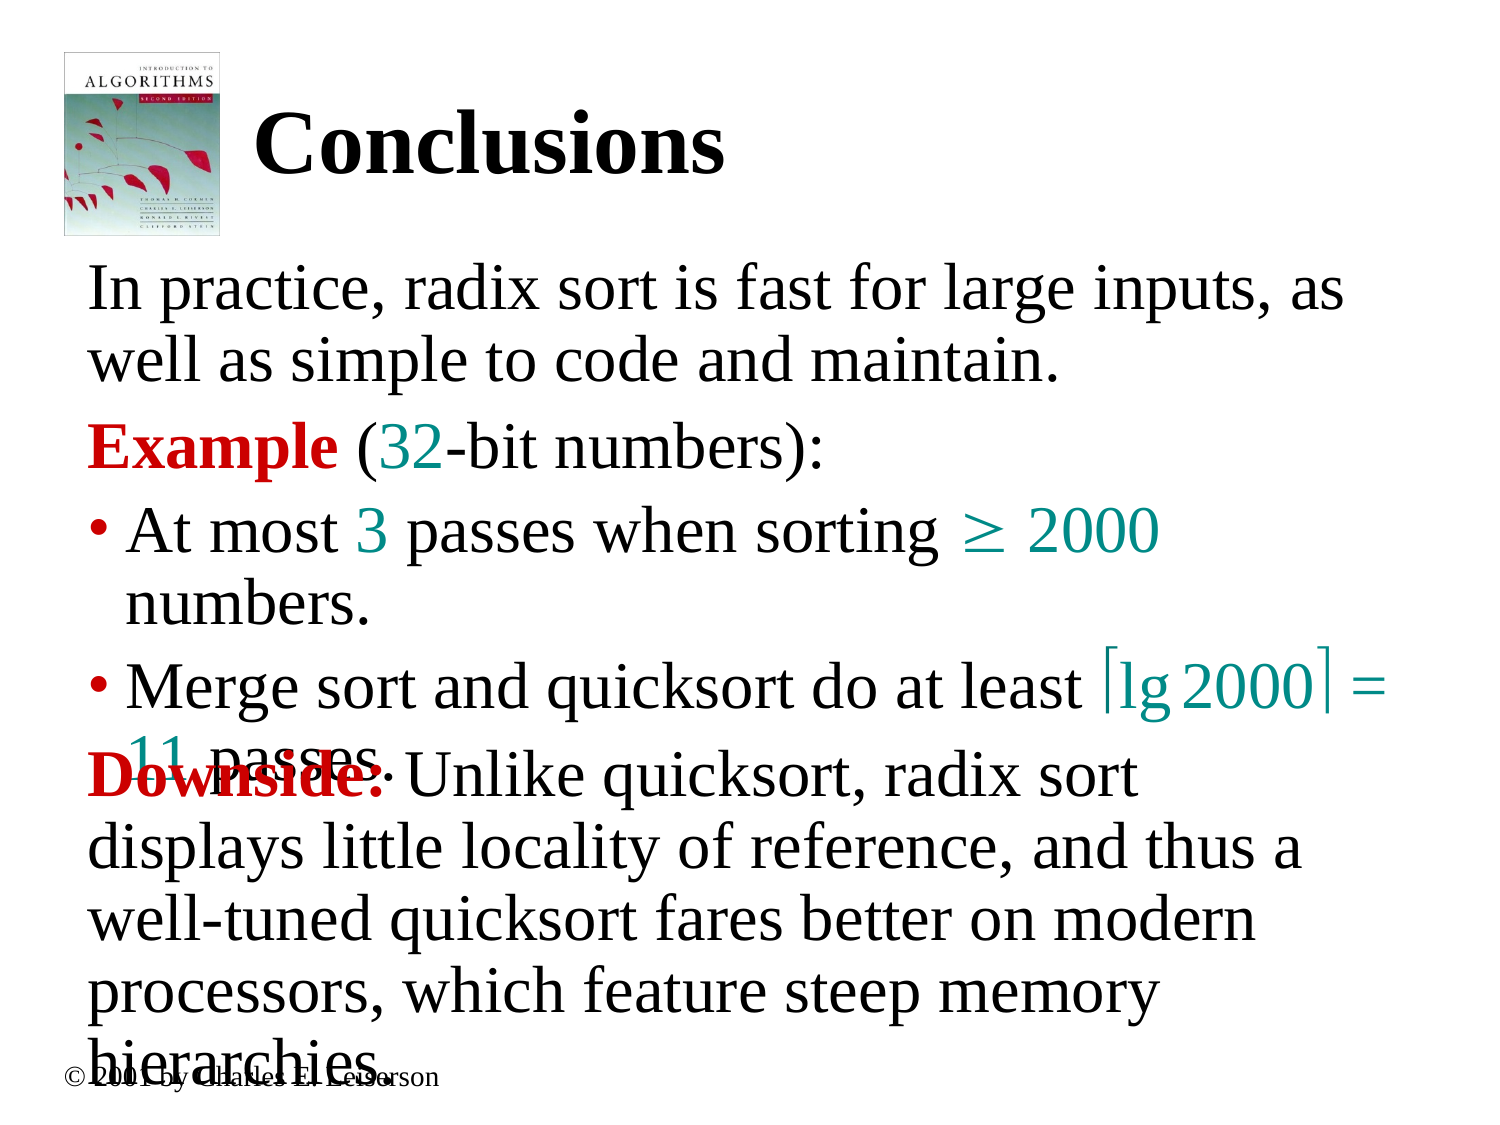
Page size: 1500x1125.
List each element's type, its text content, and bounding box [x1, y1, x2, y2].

text_box Example (32-bit numbers): At most 3 passes when sorting  2000 numbers. Merge sort and quicksort do at least lg 2000 = 11 passes. [72, 404, 1426, 804]
text_box In practice, radix sort is fast for large inputs, as well as simple to code and maintain. [72, 244, 1426, 404]
picture [64, 52, 220, 236]
text_box Downside: Unlike quicksort, radix sort displays little locality of reference, and thus a well-tuned quicksort fares better on modern processors, which feature steep memory hierarchies. [72, 731, 1389, 1107]
title Conclusions [237, 49, 1475, 238]
